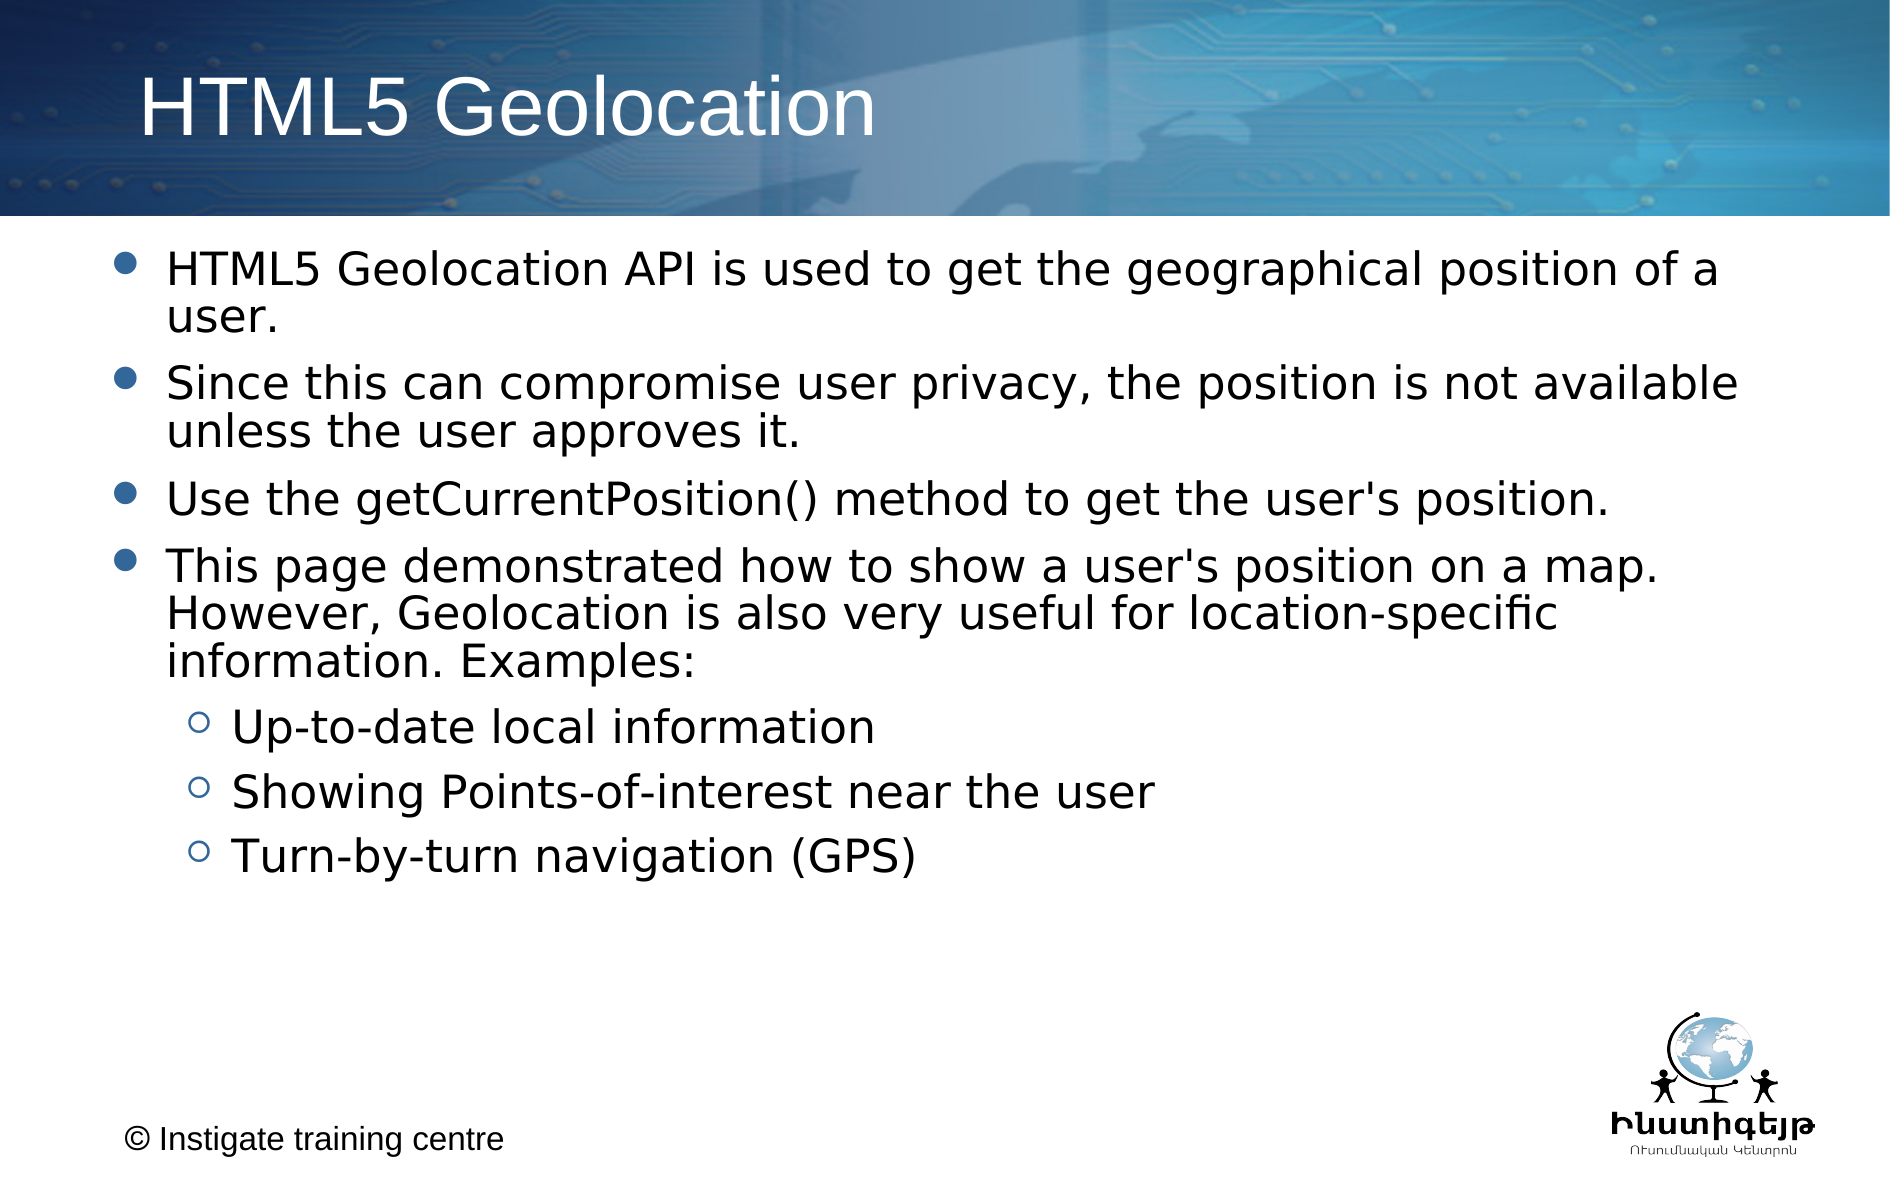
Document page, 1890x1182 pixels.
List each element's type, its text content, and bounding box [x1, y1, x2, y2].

picture [0, 0, 1890, 216]
picture [1612, 1012, 1815, 1157]
list HTML5 Geolocation API is used to get the geographical position of a user. Since this can compromise user privacy, the position is not available unless the user approves it. Use the getCurrentPosition() method to get the user's position. This page demonstrated how to show a user's position on a map. However, Geolocation is also very useful for location-specific information. Examples: Up-to-date local information Showing Points-of-interest near the user Turn-by-turn navigation (GPS) [110, 247, 1838, 273]
